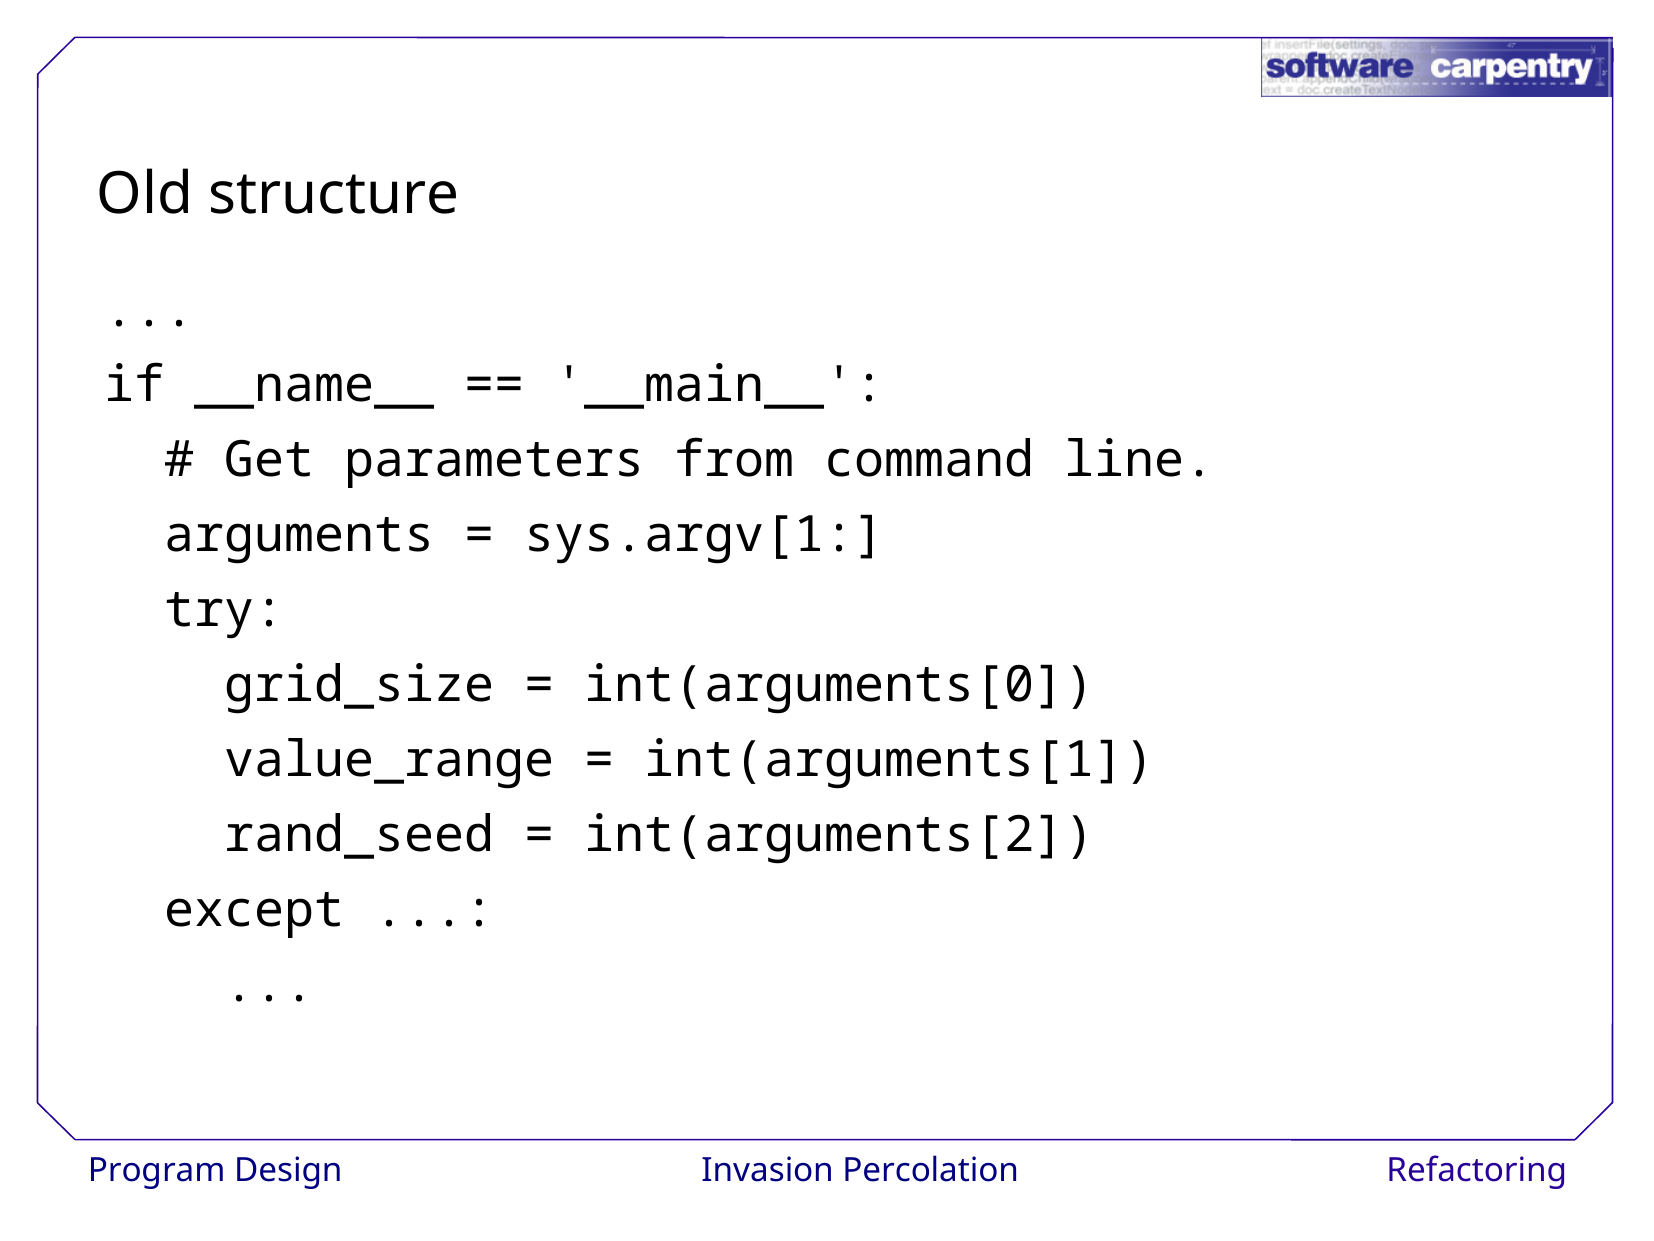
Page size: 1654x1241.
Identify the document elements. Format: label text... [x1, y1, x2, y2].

text_box Old structure [81, 112, 624, 233]
text_box ... if __name__ == '__main__': # Get parameters from command line. arguments = sys.argv[1:] try: grid_size = int(arguments[0]) value_range = int(arguments[1]) rand_seed = int(arguments[2]) except ...: ... [89, 253, 1508, 1020]
picture [1261, 39, 1613, 97]
